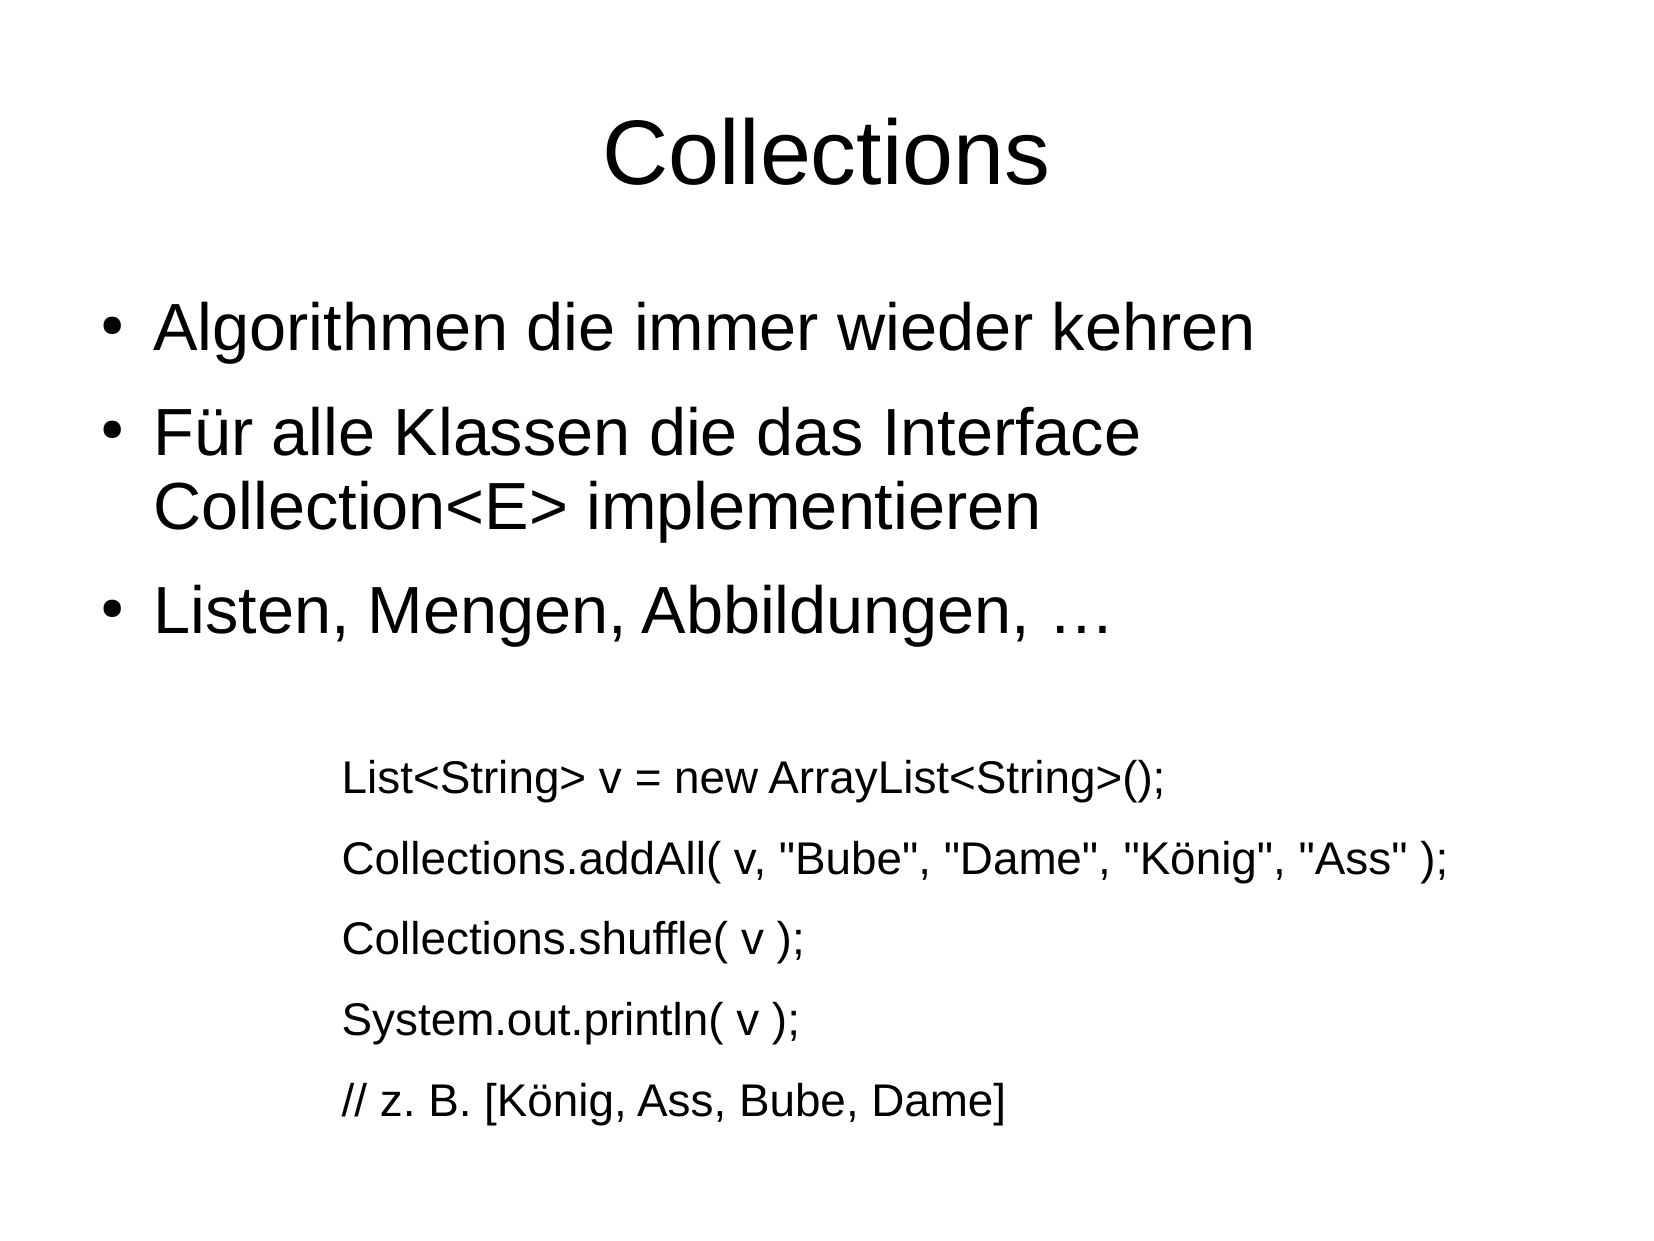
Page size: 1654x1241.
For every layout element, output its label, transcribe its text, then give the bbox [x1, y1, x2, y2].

title Collections [82, 49, 1571, 257]
list List<String> v = new ArrayList<String>(); Collections.addAll( v, "Bube", "Dame", "König", "Ass" ); Collections.shuffle( v ); System.out.println( v ); // z. B. [König, Ass, Bube, Dame] [341, 751, 1550, 1147]
list Algorithmen die immer wieder kehren Für alle Klassen die das Interface Collection<E> implementieren Listen, Mengen, Abbildungen, … [82, 290, 1531, 721]
